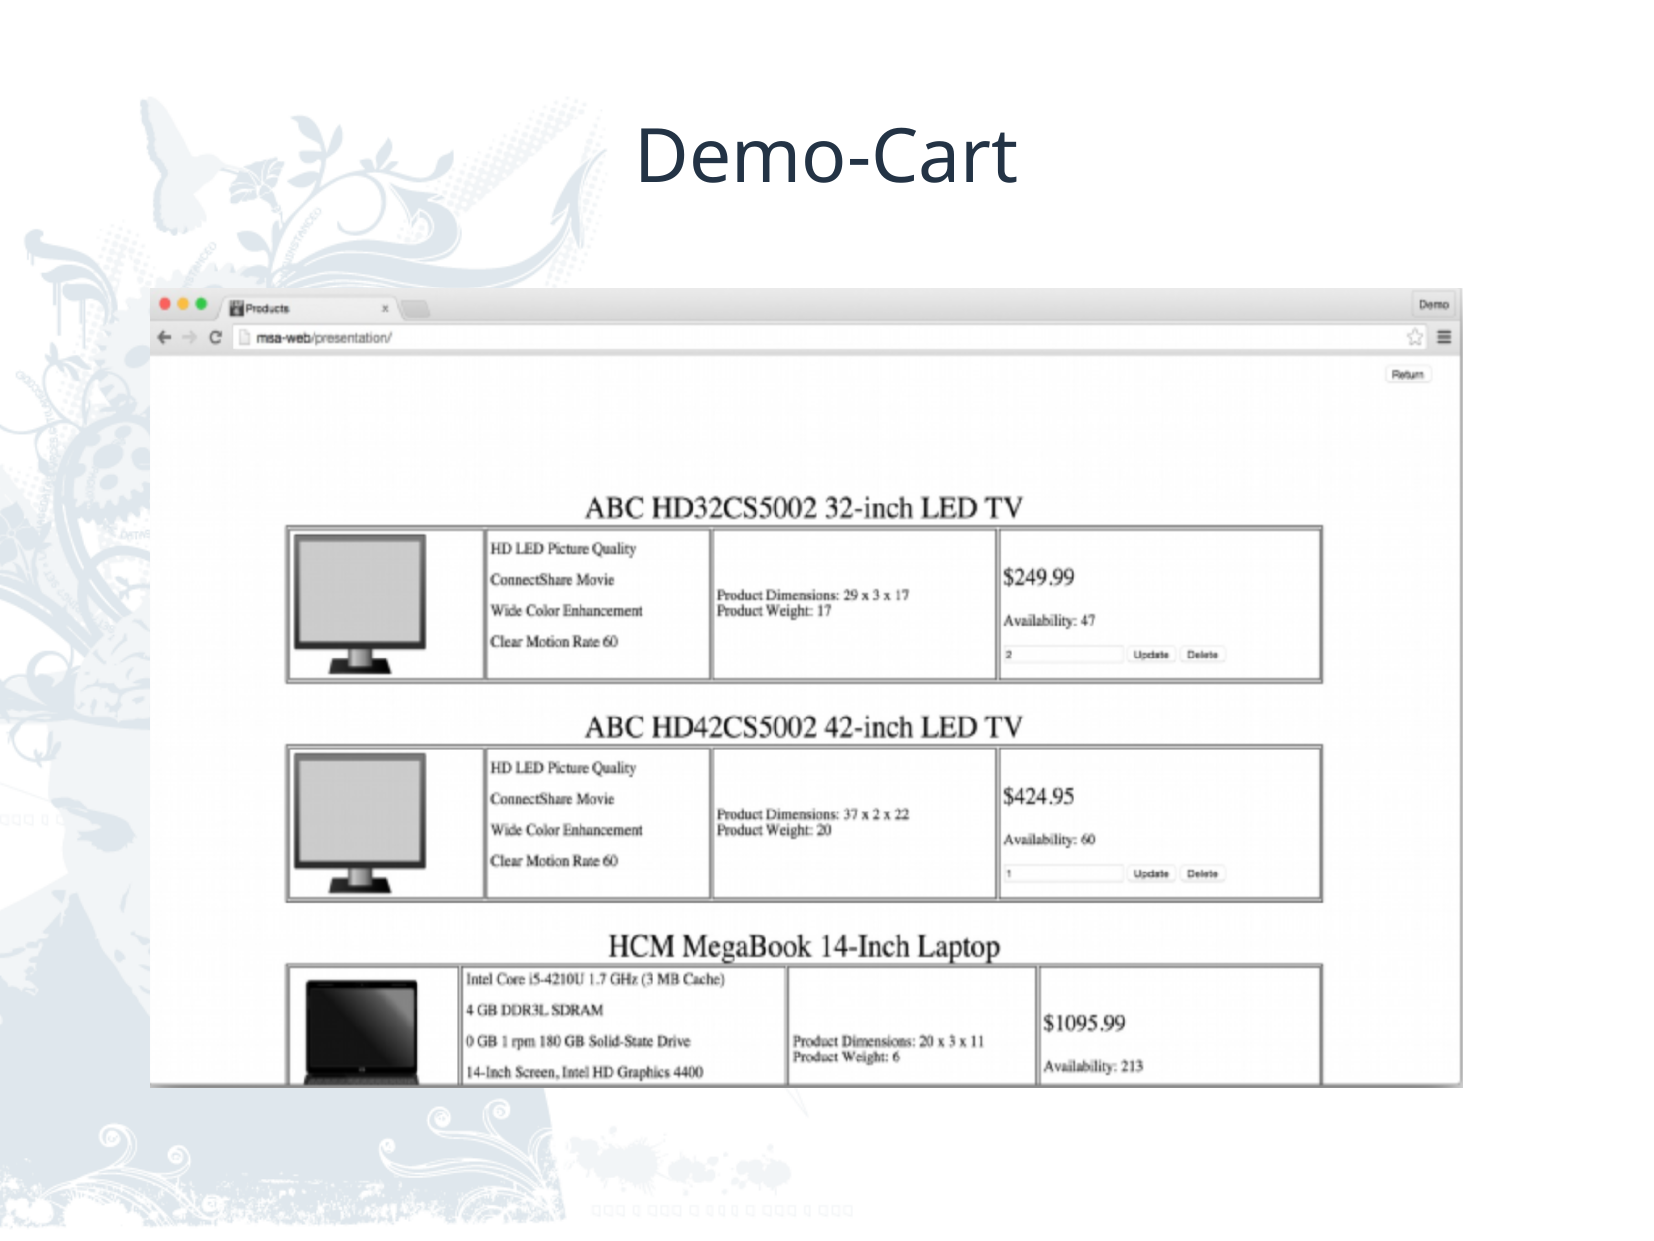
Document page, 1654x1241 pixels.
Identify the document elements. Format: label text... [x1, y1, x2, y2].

picture [0, 0, 1654, 1241]
title Demo-Cart [82, 49, 1571, 257]
